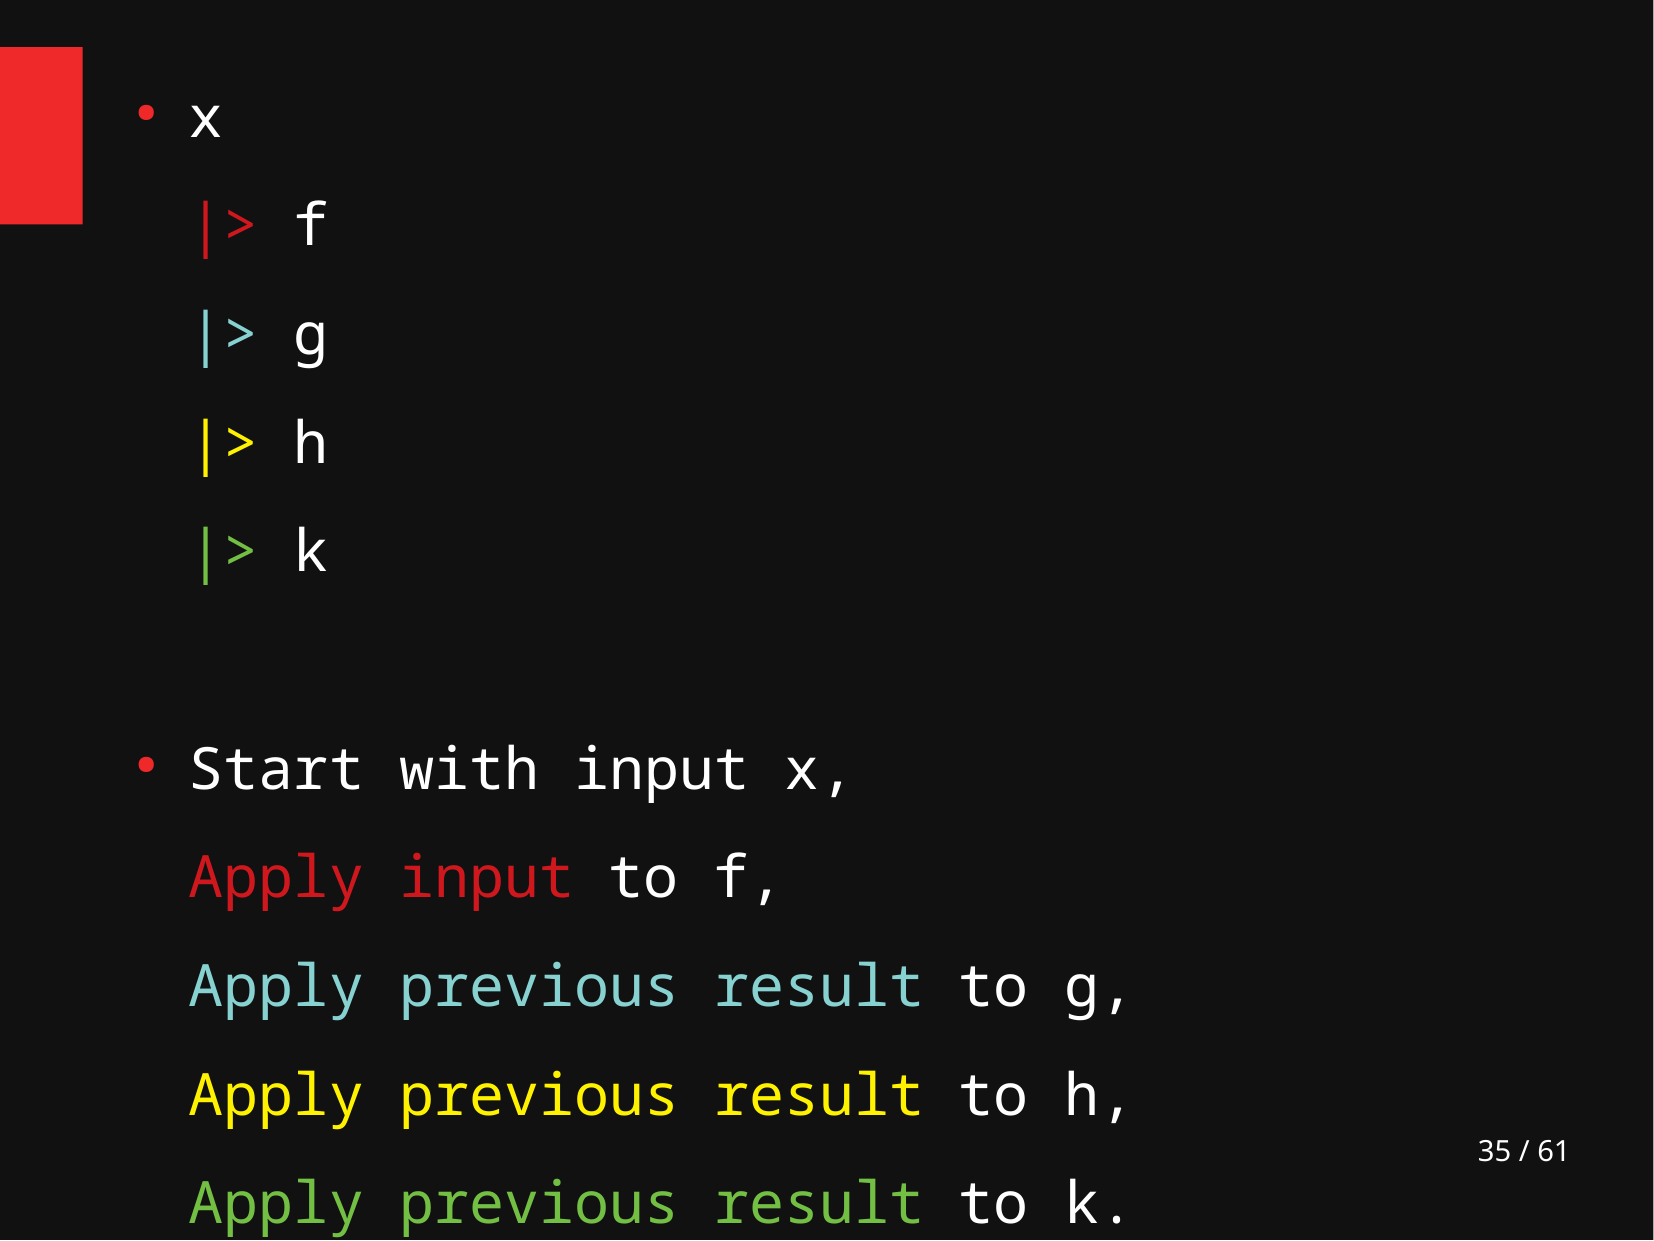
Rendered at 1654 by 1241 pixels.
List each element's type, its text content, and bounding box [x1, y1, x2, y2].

list x |> f |> g |> h |> k Start with input x, Apply input to f, Apply previous result to g, Apply previous result to h, Apply previous result to k. [118, 75, 1536, 1074]
